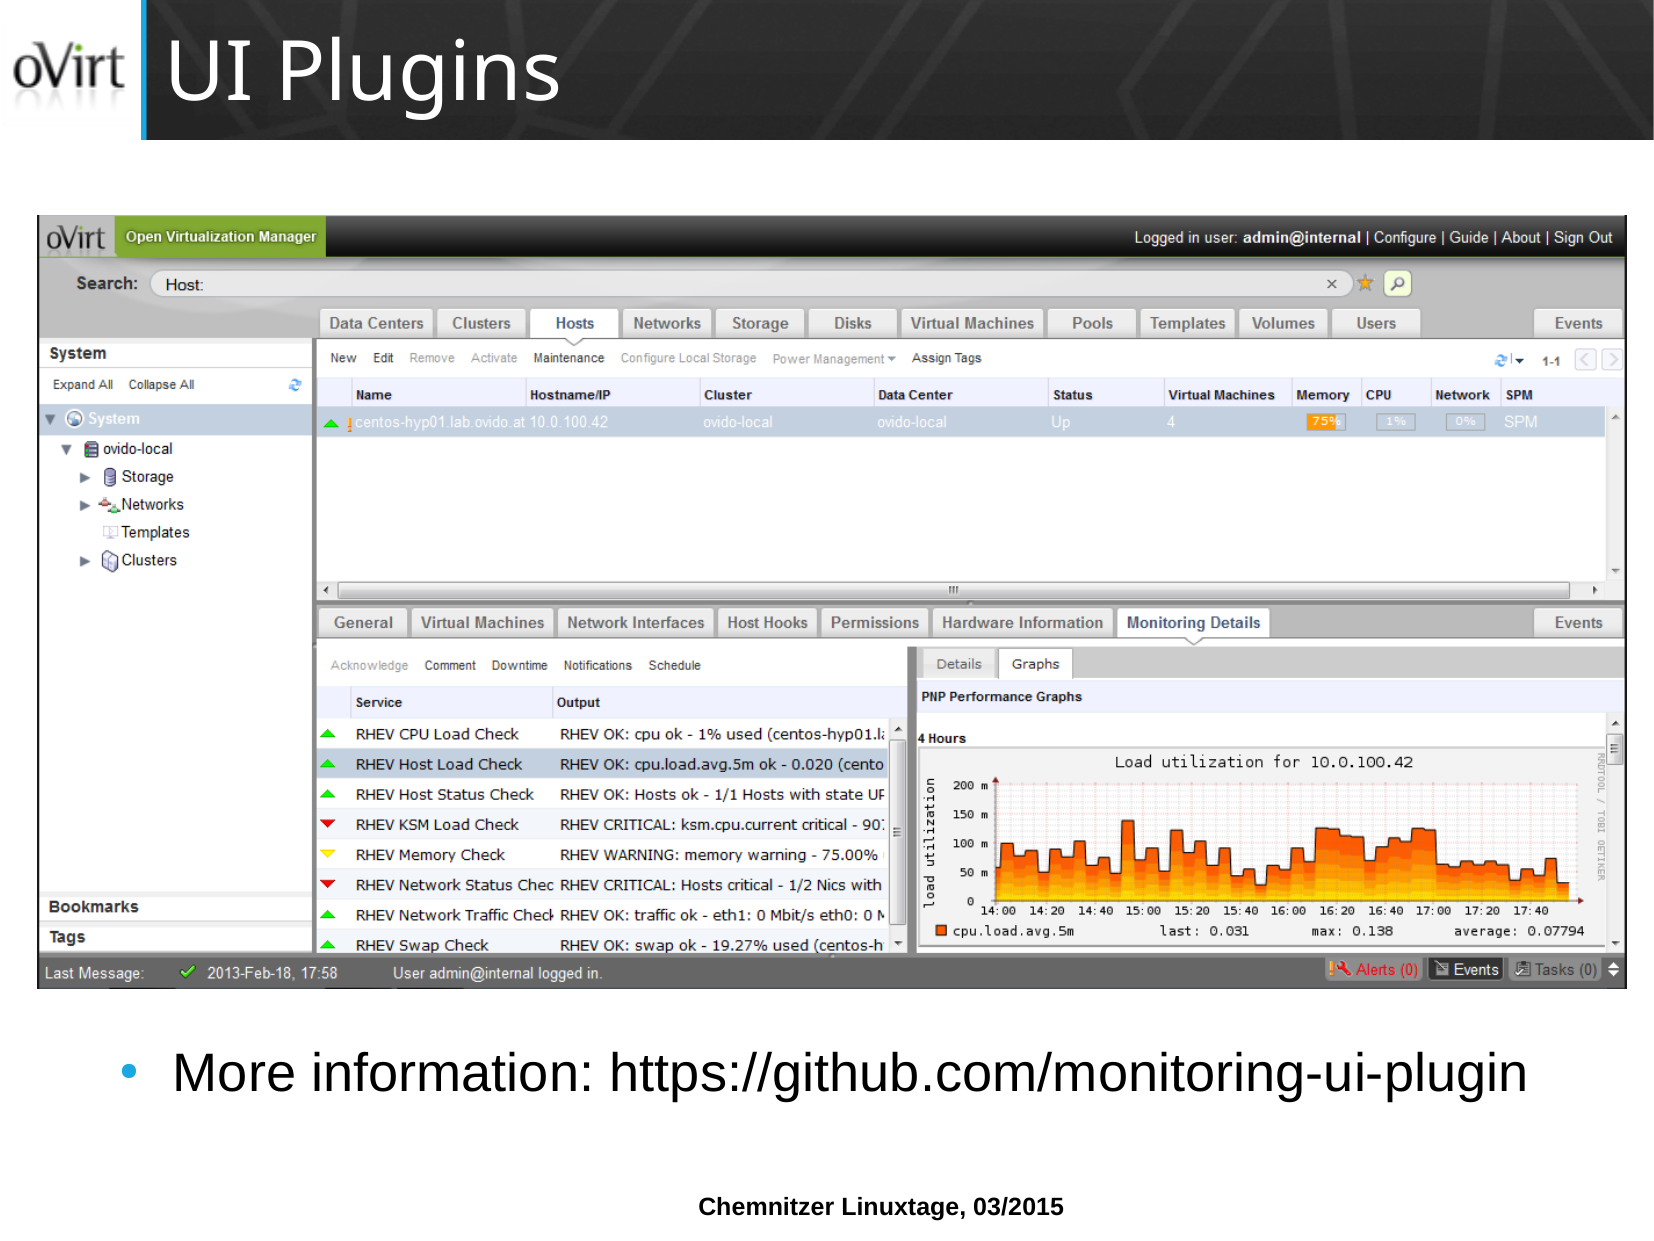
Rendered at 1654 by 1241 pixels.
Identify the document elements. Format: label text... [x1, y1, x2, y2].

picture [37, 215, 1627, 989]
picture [0, 0, 1654, 140]
text_box More information: https://github.com/monitoring-ui-plugin [86, 1035, 1576, 1126]
title UI Plugins [164, 18, 1653, 119]
